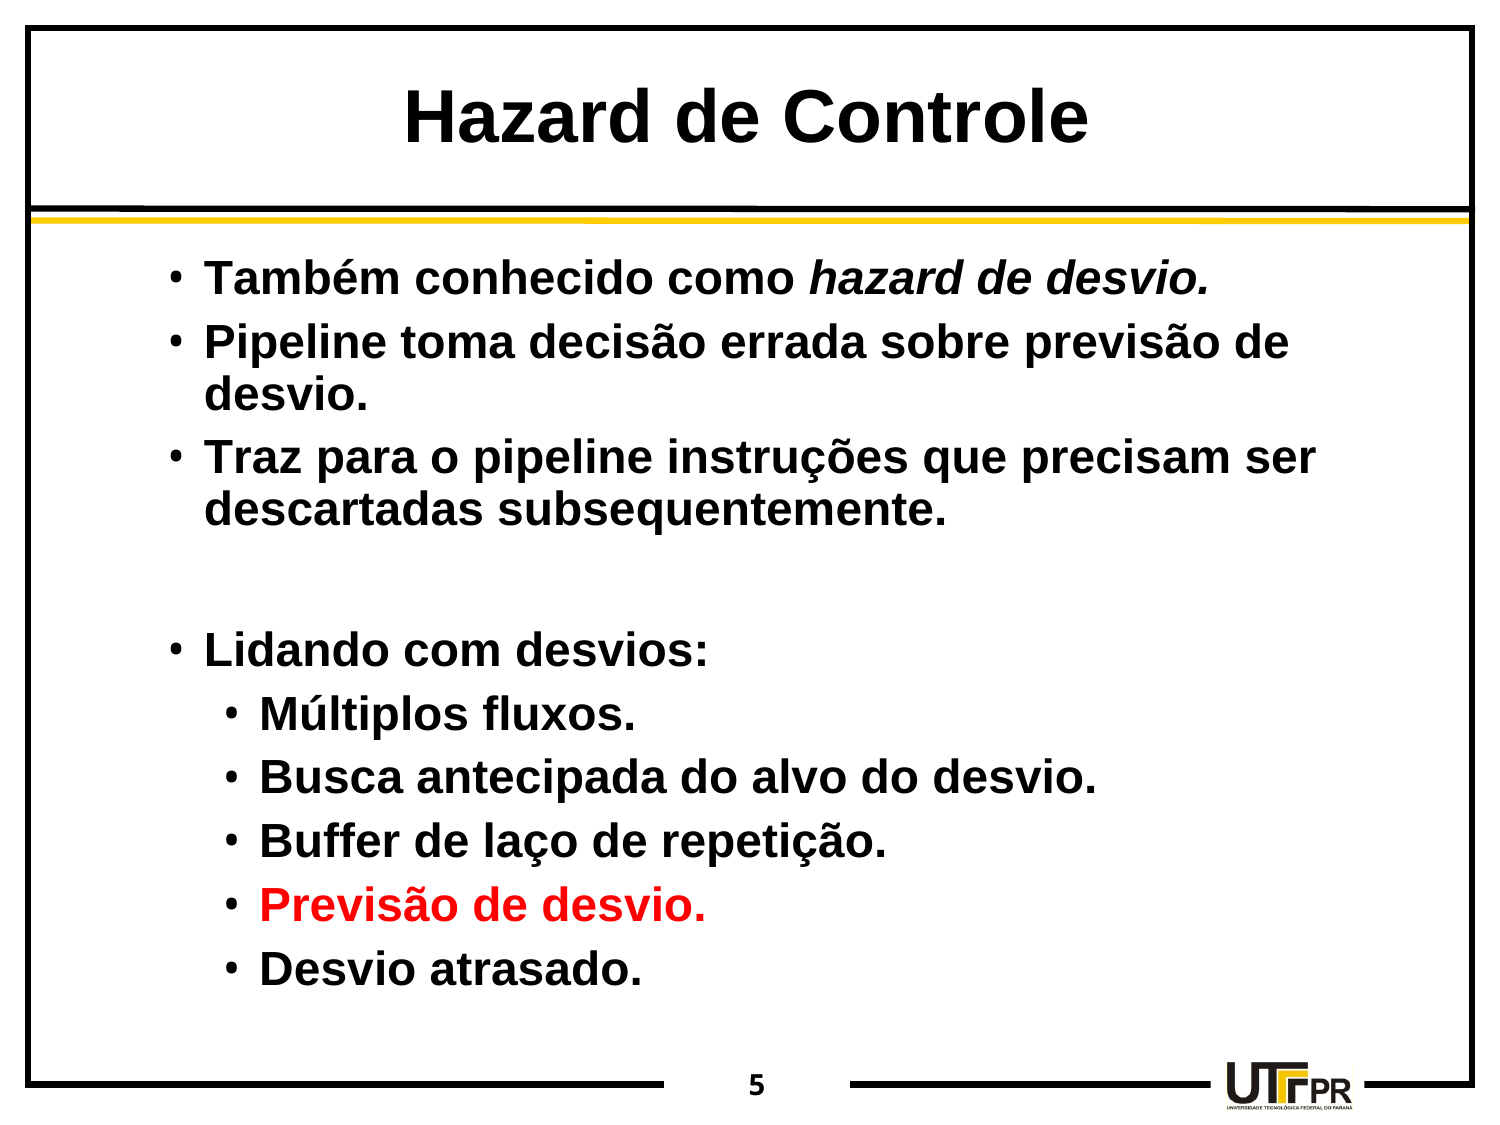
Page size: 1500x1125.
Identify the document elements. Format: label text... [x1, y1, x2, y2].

picture [1226, 1062, 1353, 1110]
title Hazard de Controle [23, 35, 1471, 201]
list Também conhecido como hazard de desvio. Pipeline toma decisão errada sobre previsão de desvio. Traz para o pipeline instruções que precisam ser descartadas subsequentemente. Lidando com desvios: Múltiplos fluxos. Busca antecipada do alvo do desvio. Buffer de laço de repetição. Previsão de desvio. Desvio atrasado. [152, 246, 1424, 1020]
